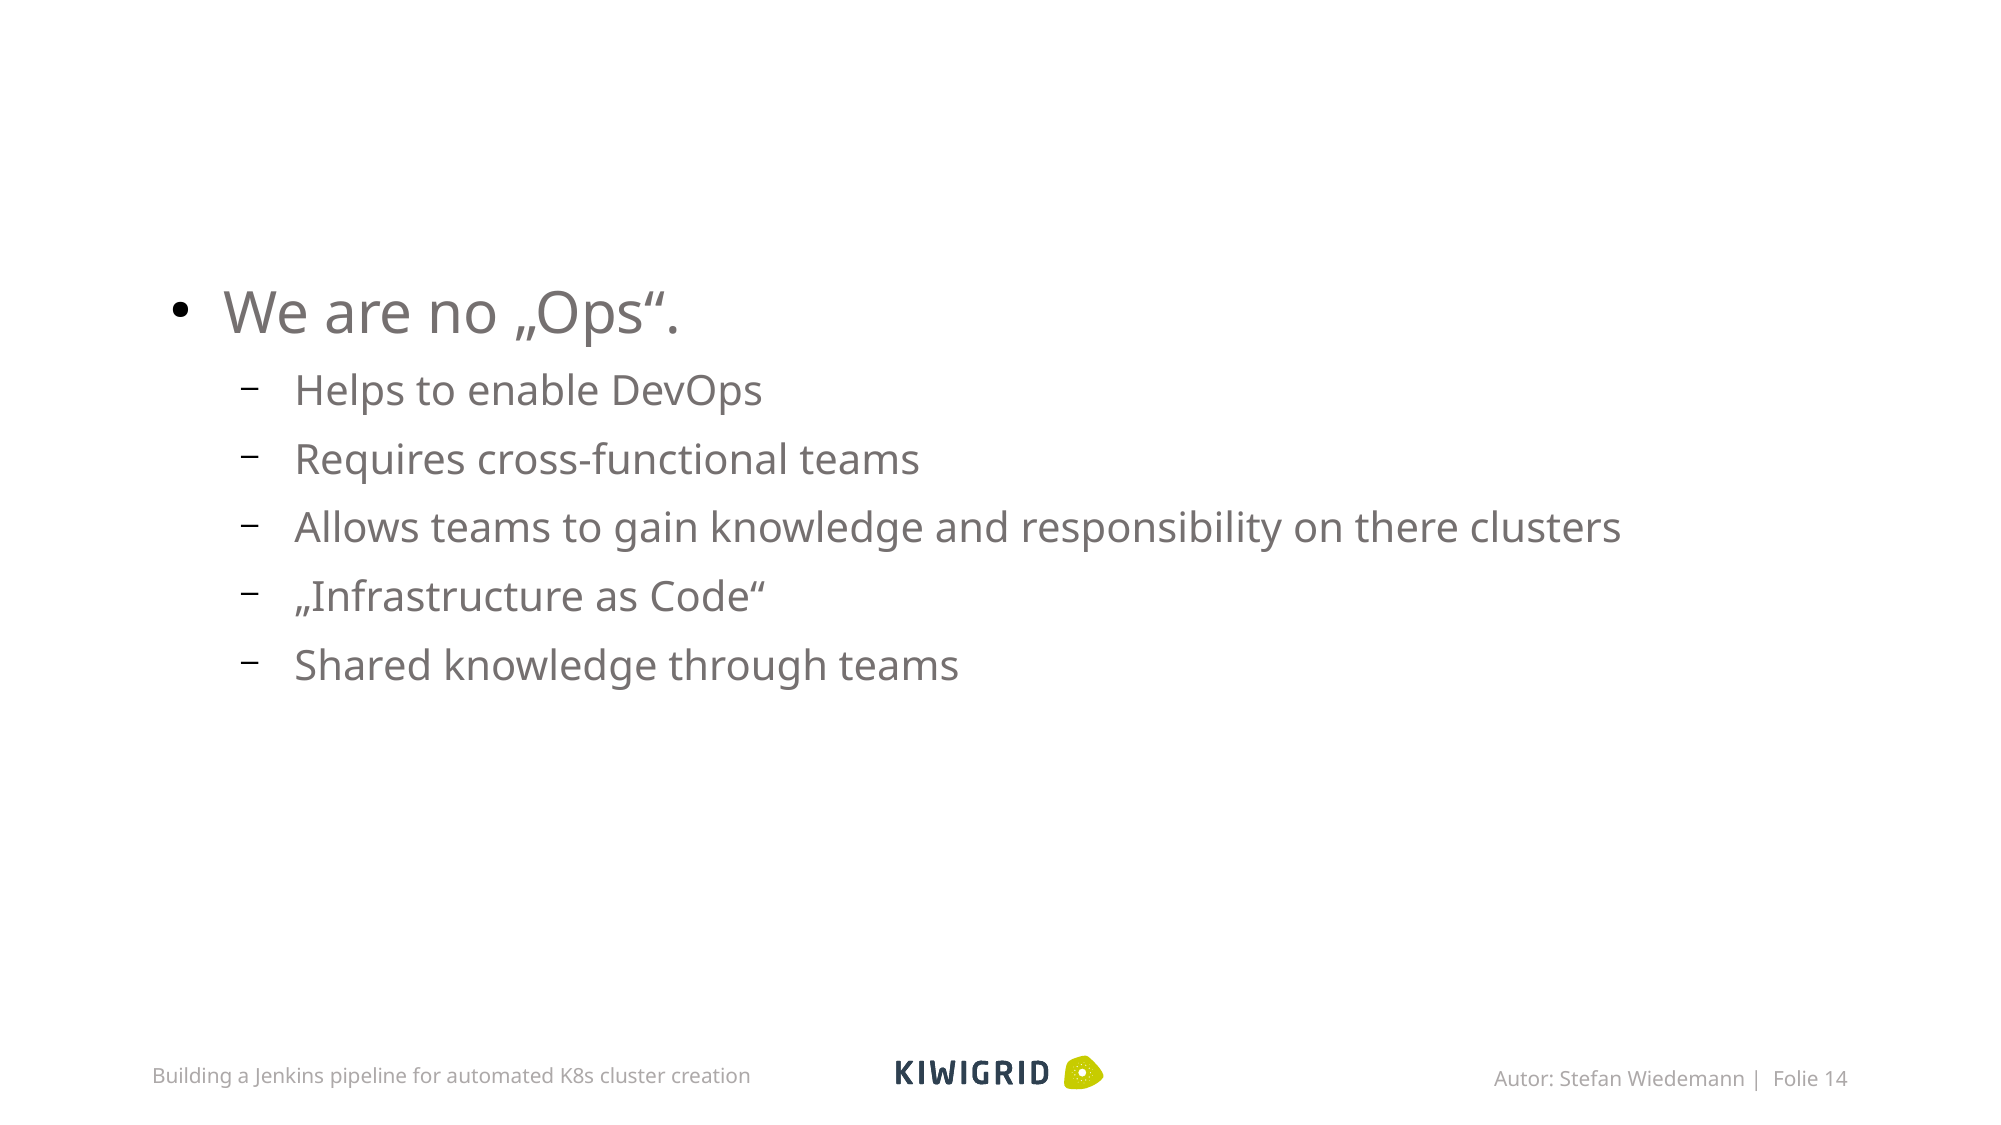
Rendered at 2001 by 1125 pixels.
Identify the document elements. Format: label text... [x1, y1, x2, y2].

list We are no „Ops“. Helps to enable DevOps Requires cross-functional teams Allows teams to gain knowledge and responsibility on there clusters „Infrastructure as Code“ Shared knowledge through teams [137, 275, 1863, 352]
